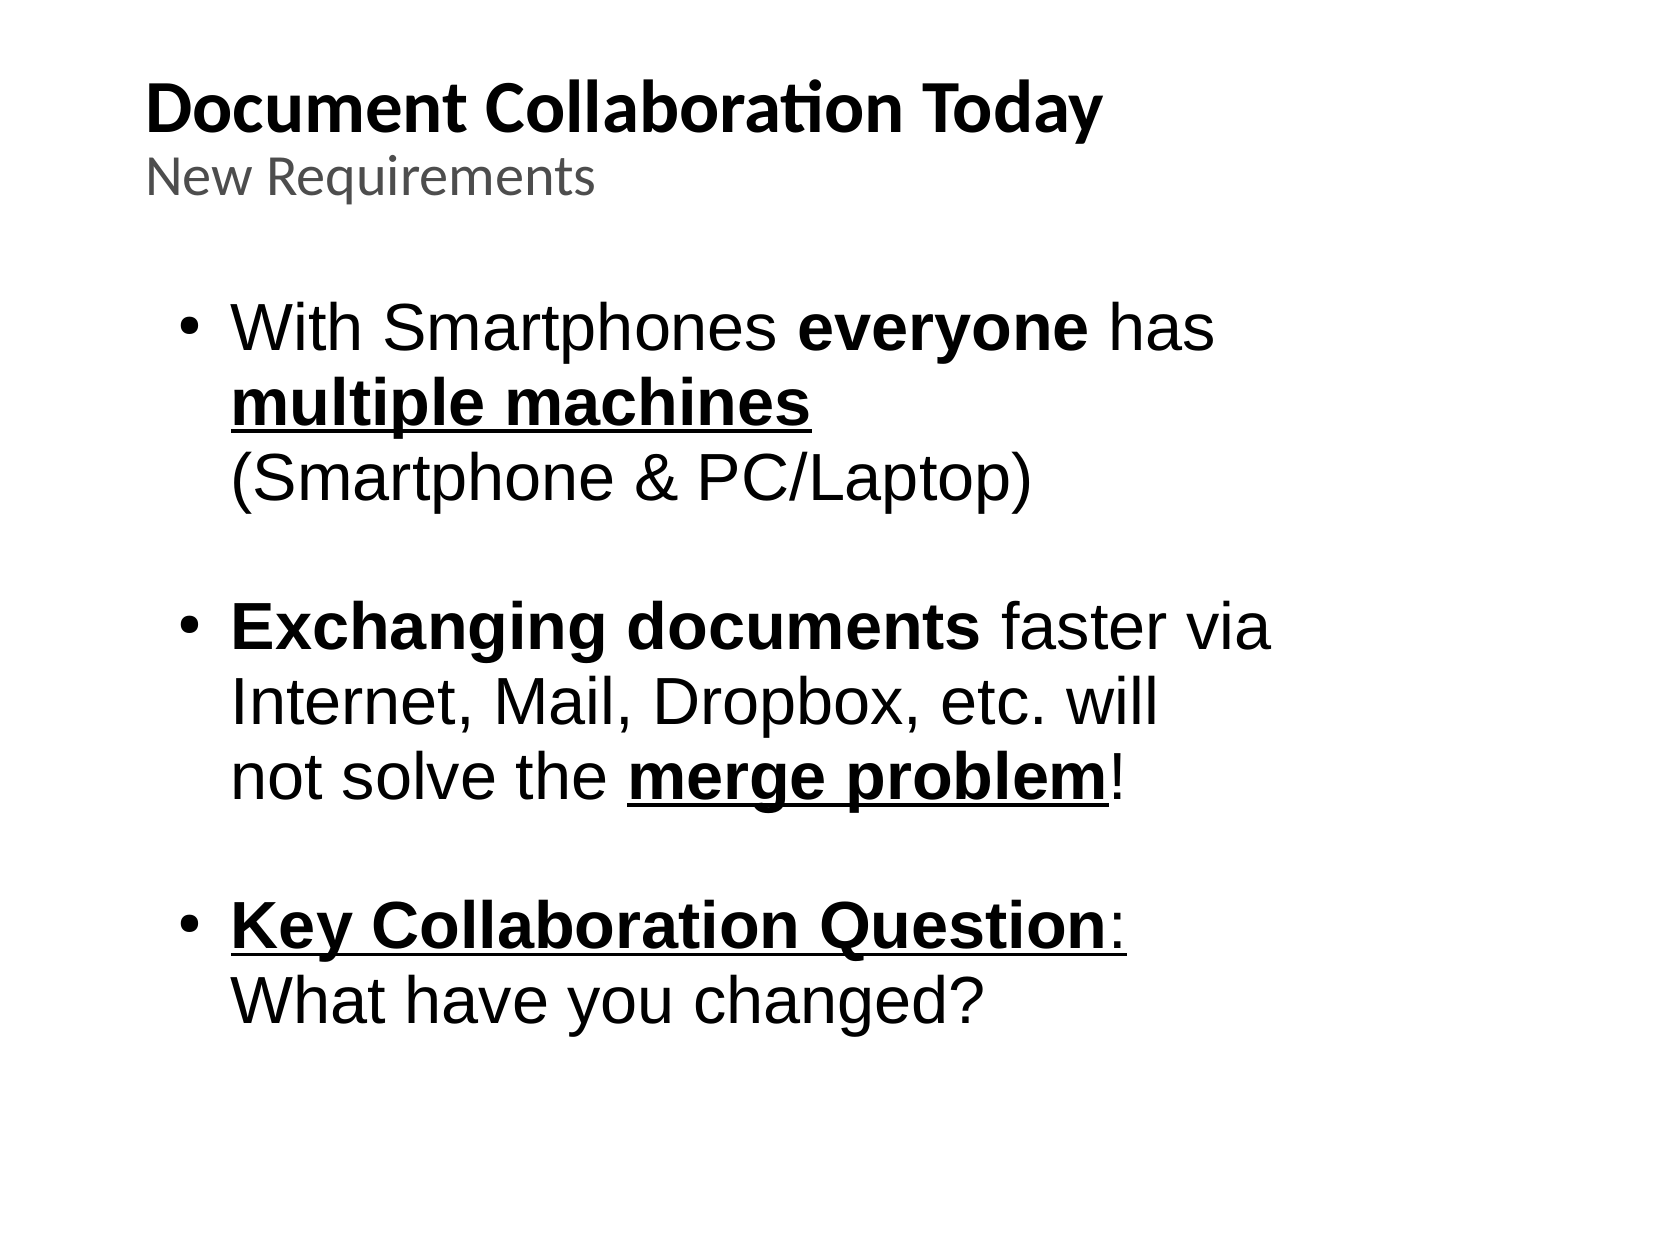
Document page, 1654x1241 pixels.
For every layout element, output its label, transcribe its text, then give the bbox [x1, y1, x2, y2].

title Document Collaboration Today New Requirements [145, 67, 1388, 220]
text_box With Smartphones everyone has multiple machines (Smartphone & PC/Laptop) Exchanging documents faster via Internet, Mail, Dropbox, etc. will not solve the merge problem! Key Collaboration Question: What have you changed? [145, 282, 1423, 1120]
